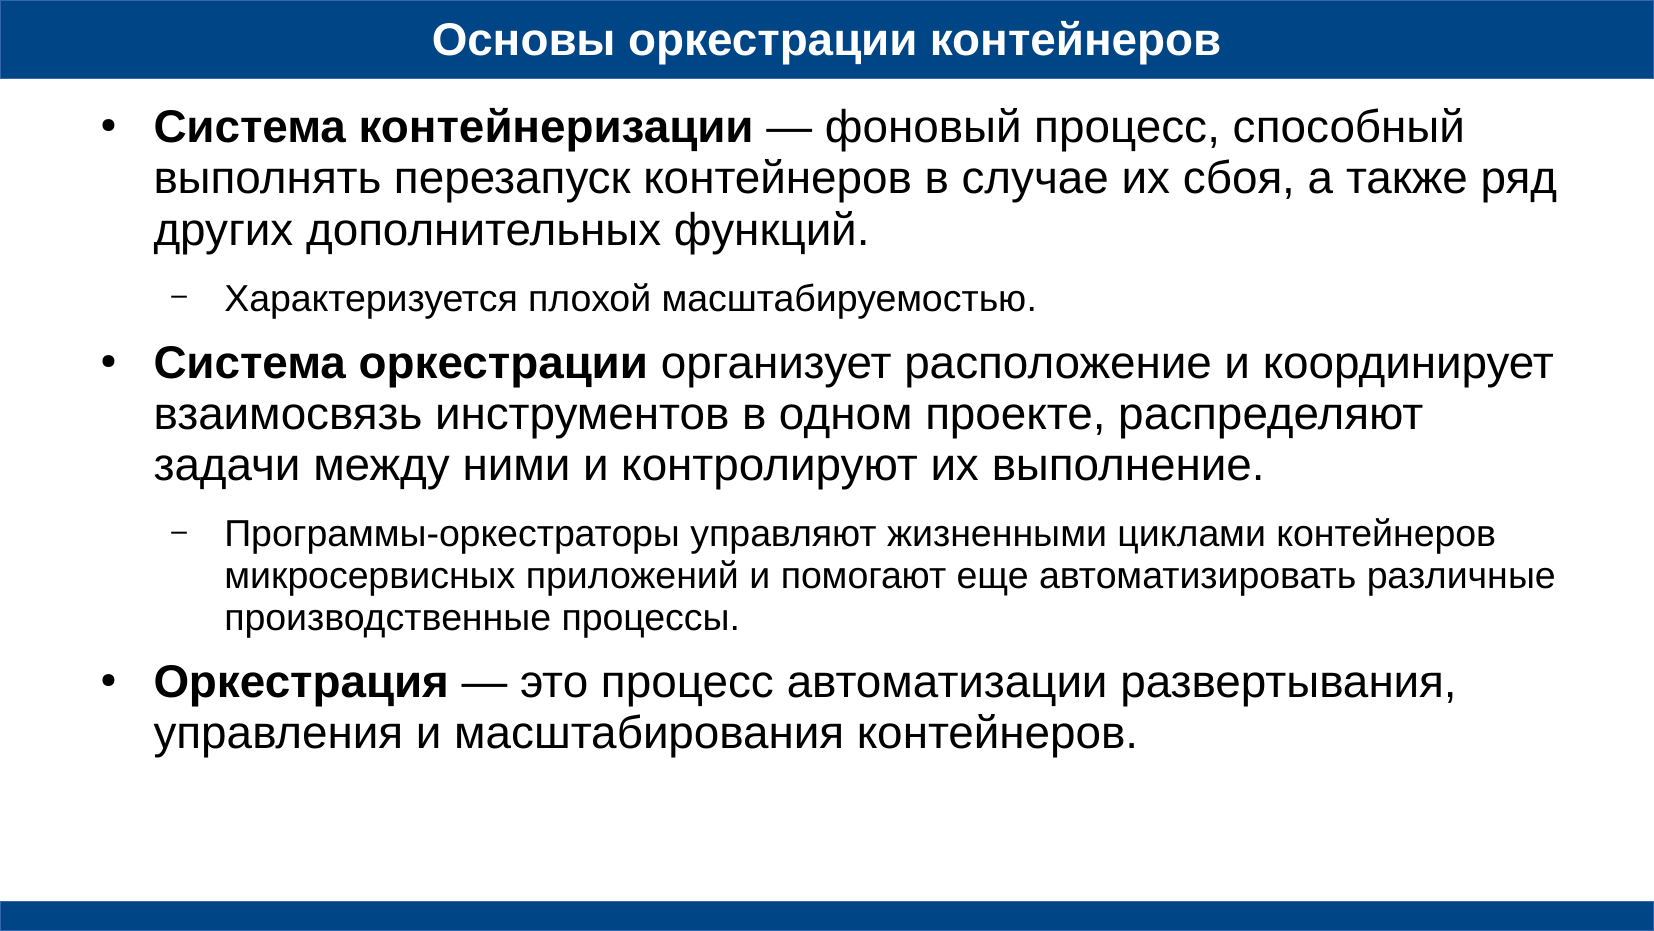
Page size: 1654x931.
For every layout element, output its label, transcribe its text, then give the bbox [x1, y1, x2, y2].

list Cистема контейнеризации — фоновый процесс, способный выполнять перезапуск контейнеров в случае их сбоя, а также ряд других дополнительных функций. Характеризуется плохой масштабируемостью. Система оркестрации организует расположение и координирует взаимосвязь инструментов в одном проекте, распределяют задачи между ними и контролируют их выполнение. Программы-оркестраторы управляют жизненными циклами контейнеров микросервисных приложений и помогают еще автоматизировать различные производственные процессы. Оркестрация — это процесс автоматизации развертывания, управления и масштабирования контейнеров. [82, 101, 1571, 841]
title Основы оркестрации контейнеров [0, 0, 1654, 79]
